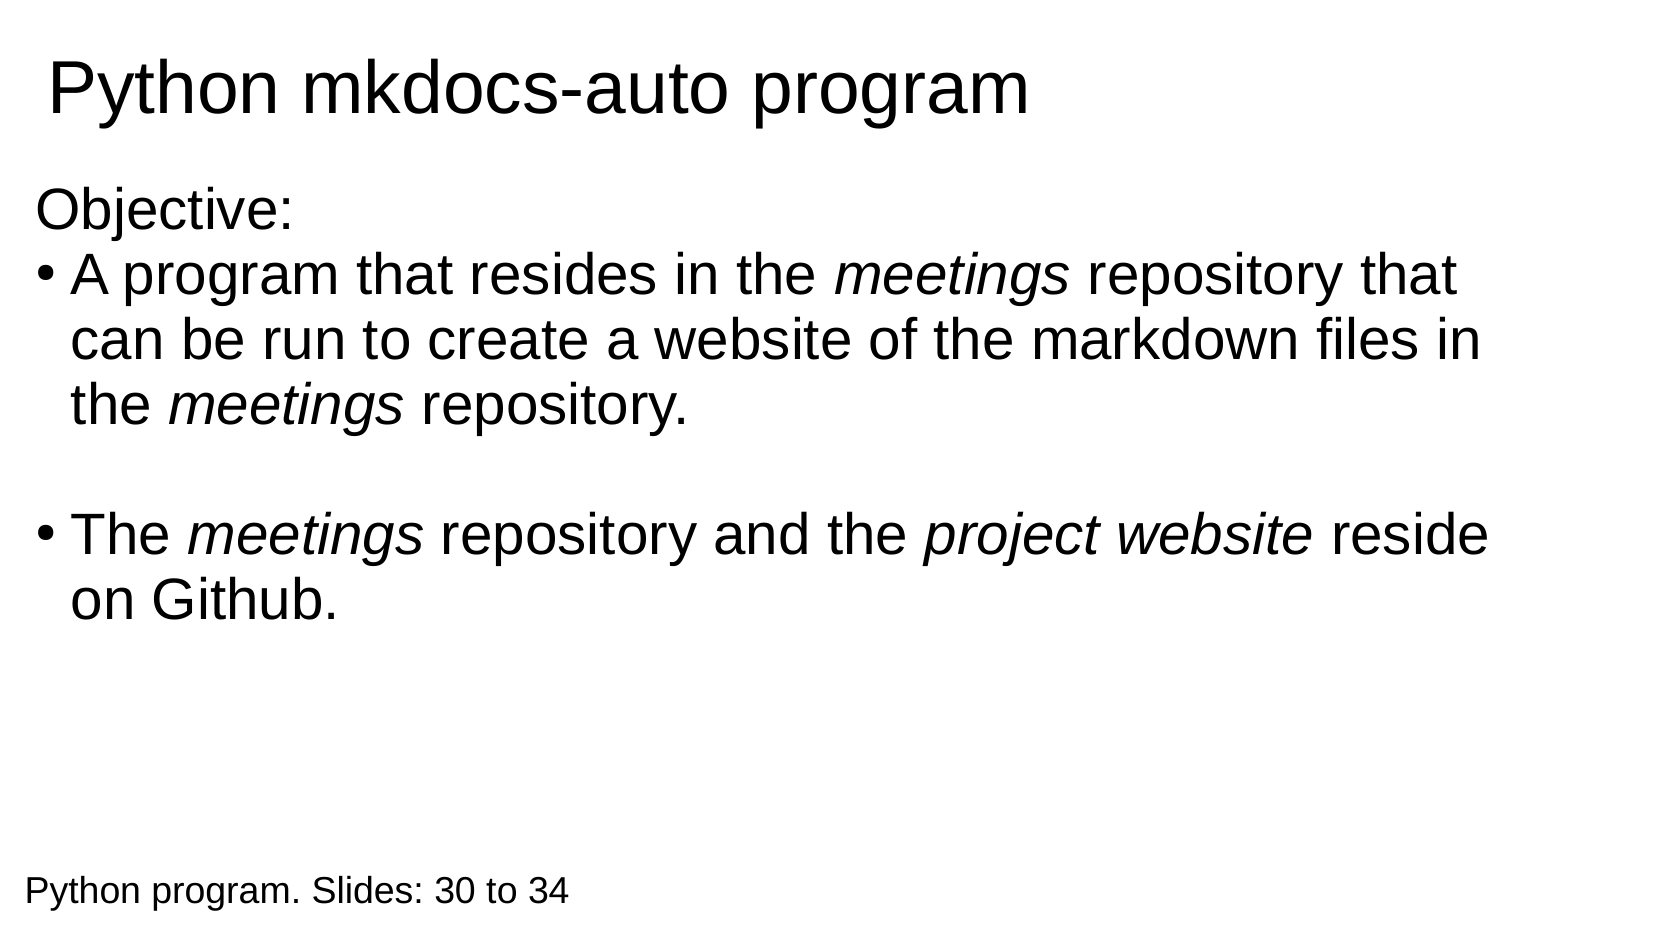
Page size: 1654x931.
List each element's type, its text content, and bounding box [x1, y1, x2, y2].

title Python mkdocs-auto program [47, 45, 1536, 130]
subtitle Objective: A program that resides in the meetings repository that can be run to create a website of the markdown files in the meetings repository. The meetings repository and the project website reside on Github. [35, 176, 1524, 697]
text_box Python program. Slides: 30 to 34 [9, 862, 1465, 921]
